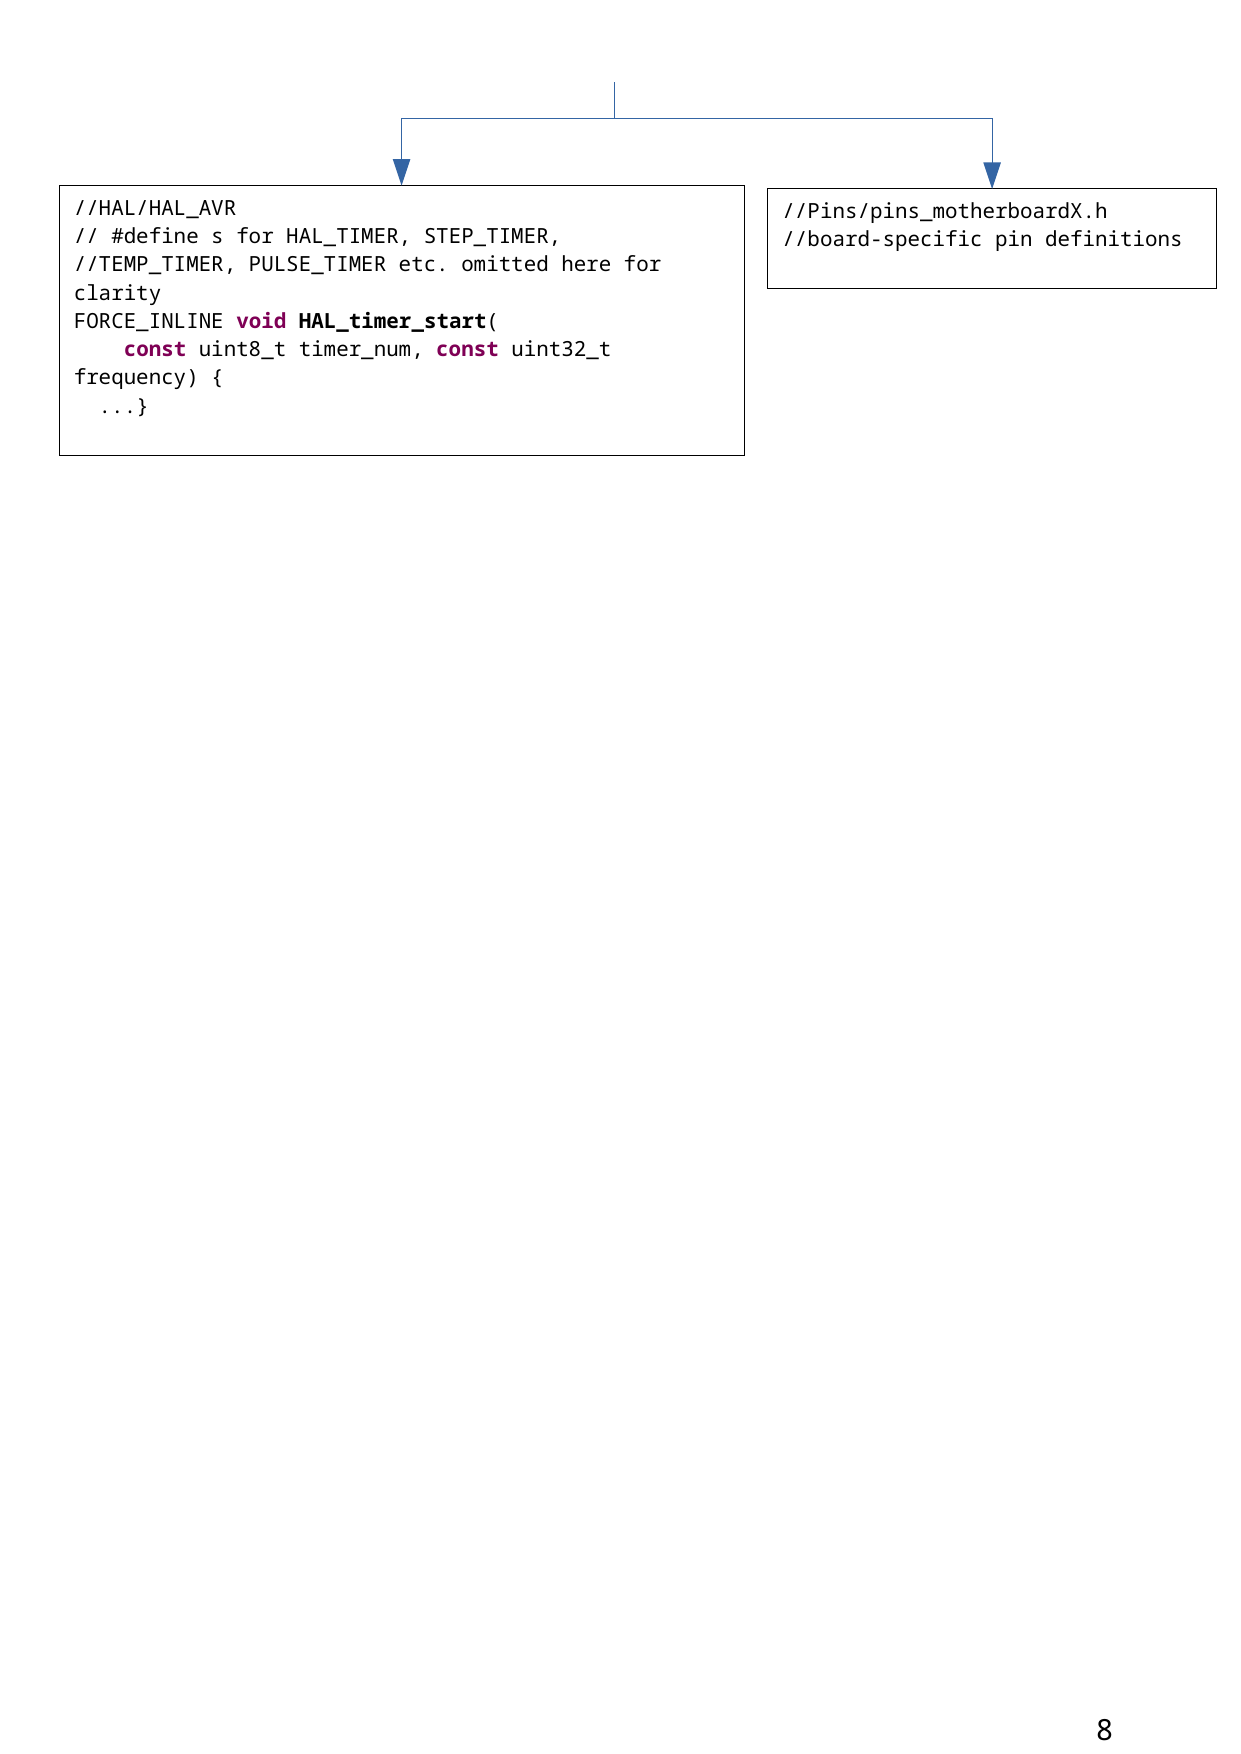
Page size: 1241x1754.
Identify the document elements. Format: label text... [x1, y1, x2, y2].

text_box //Pins/pins_motherboardX.h //board-specific pin definitions [767, 188, 1217, 266]
text_box //HAL/HAL_AVR // #define s for HAL_TIMER, STEP_TIMER, //TEMP_TIMER, PULSE_TIMER etc. omitted here for clarity FORCE_INLINE void HAL_timer_start( const uint8_t timer_num, const uint32_t frequency) { ...} [59, 185, 745, 367]
text_box <Foliennummer> [1081, 1701, 1241, 1746]
